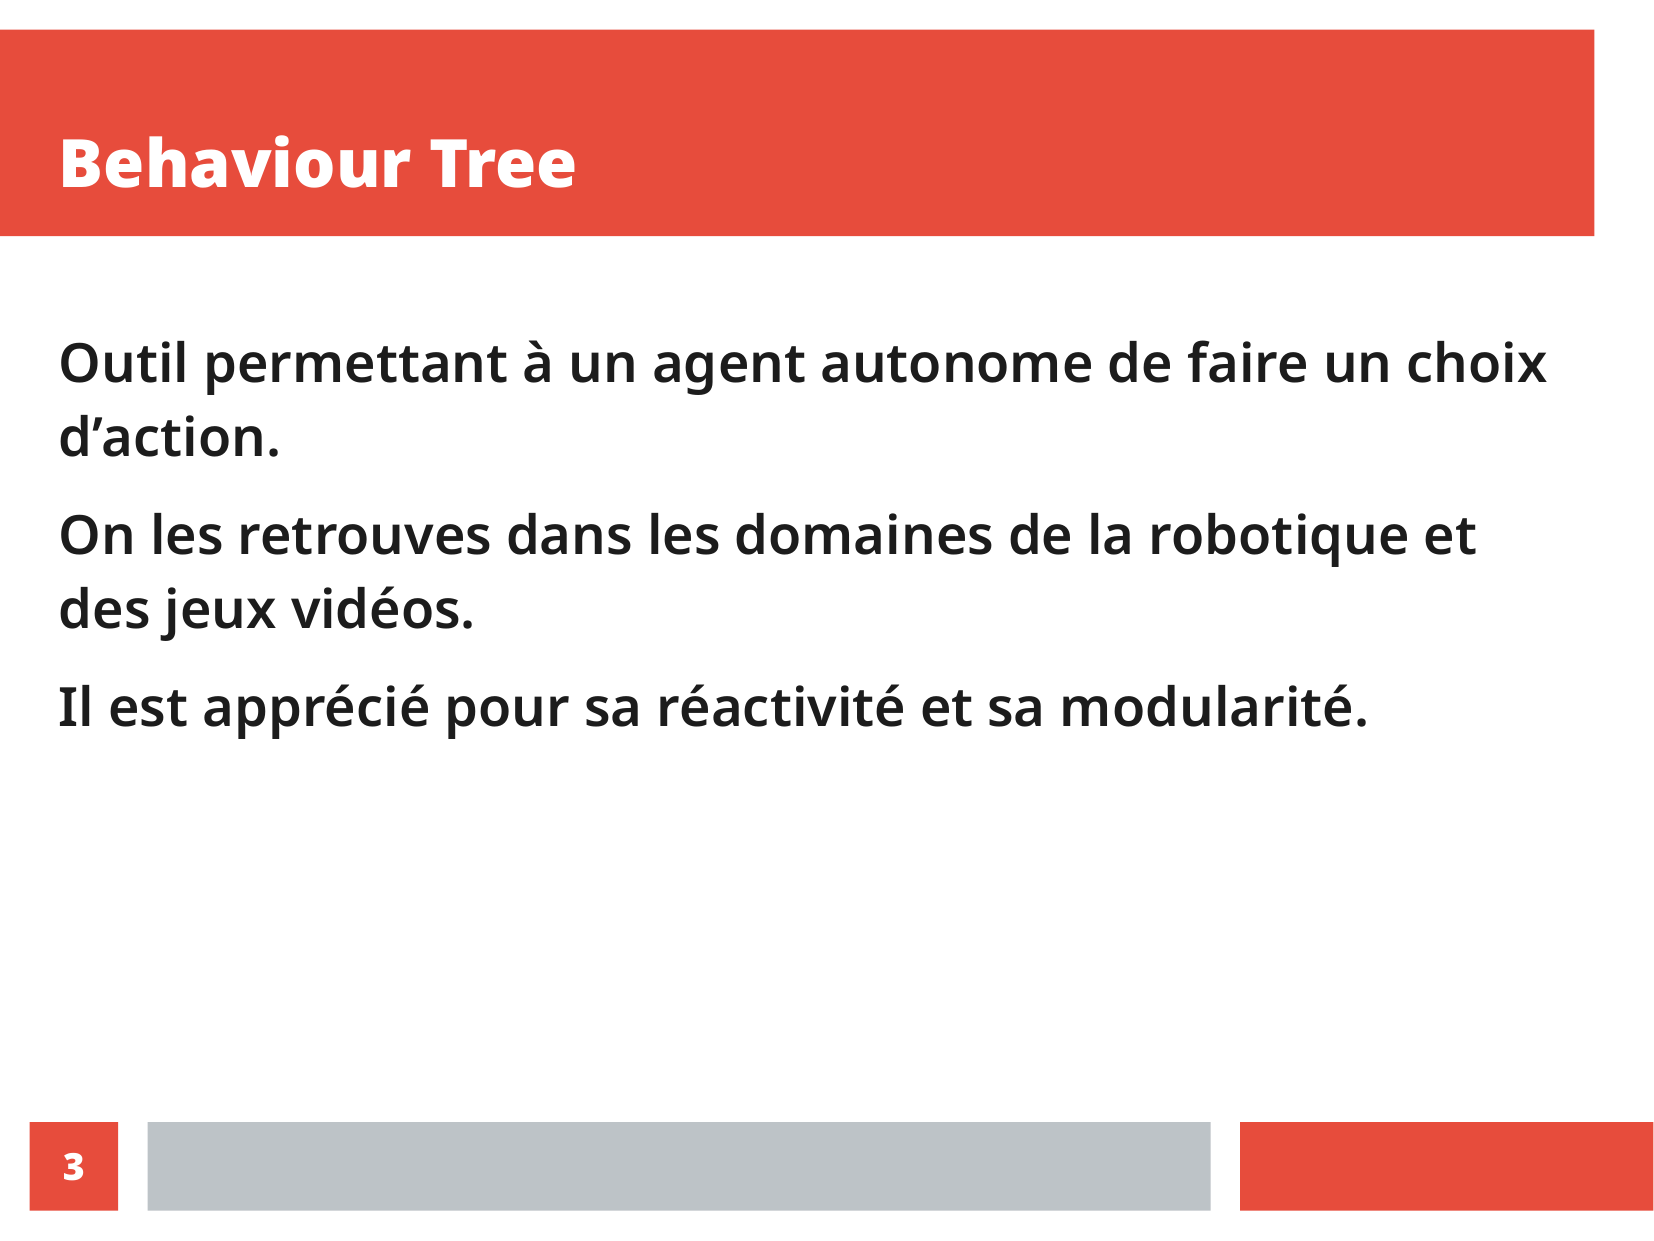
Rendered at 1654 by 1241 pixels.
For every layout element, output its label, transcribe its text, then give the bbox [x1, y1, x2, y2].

list Outil permettant à un agent autonome de faire un choix d’action. On les retrouves dans les domaines de la robotique et des jeux vidéos. Il est apprécié pour sa réactivité et sa modularité. [59, 324, 1565, 1093]
title Behaviour Tree [59, 59, 1595, 207]
